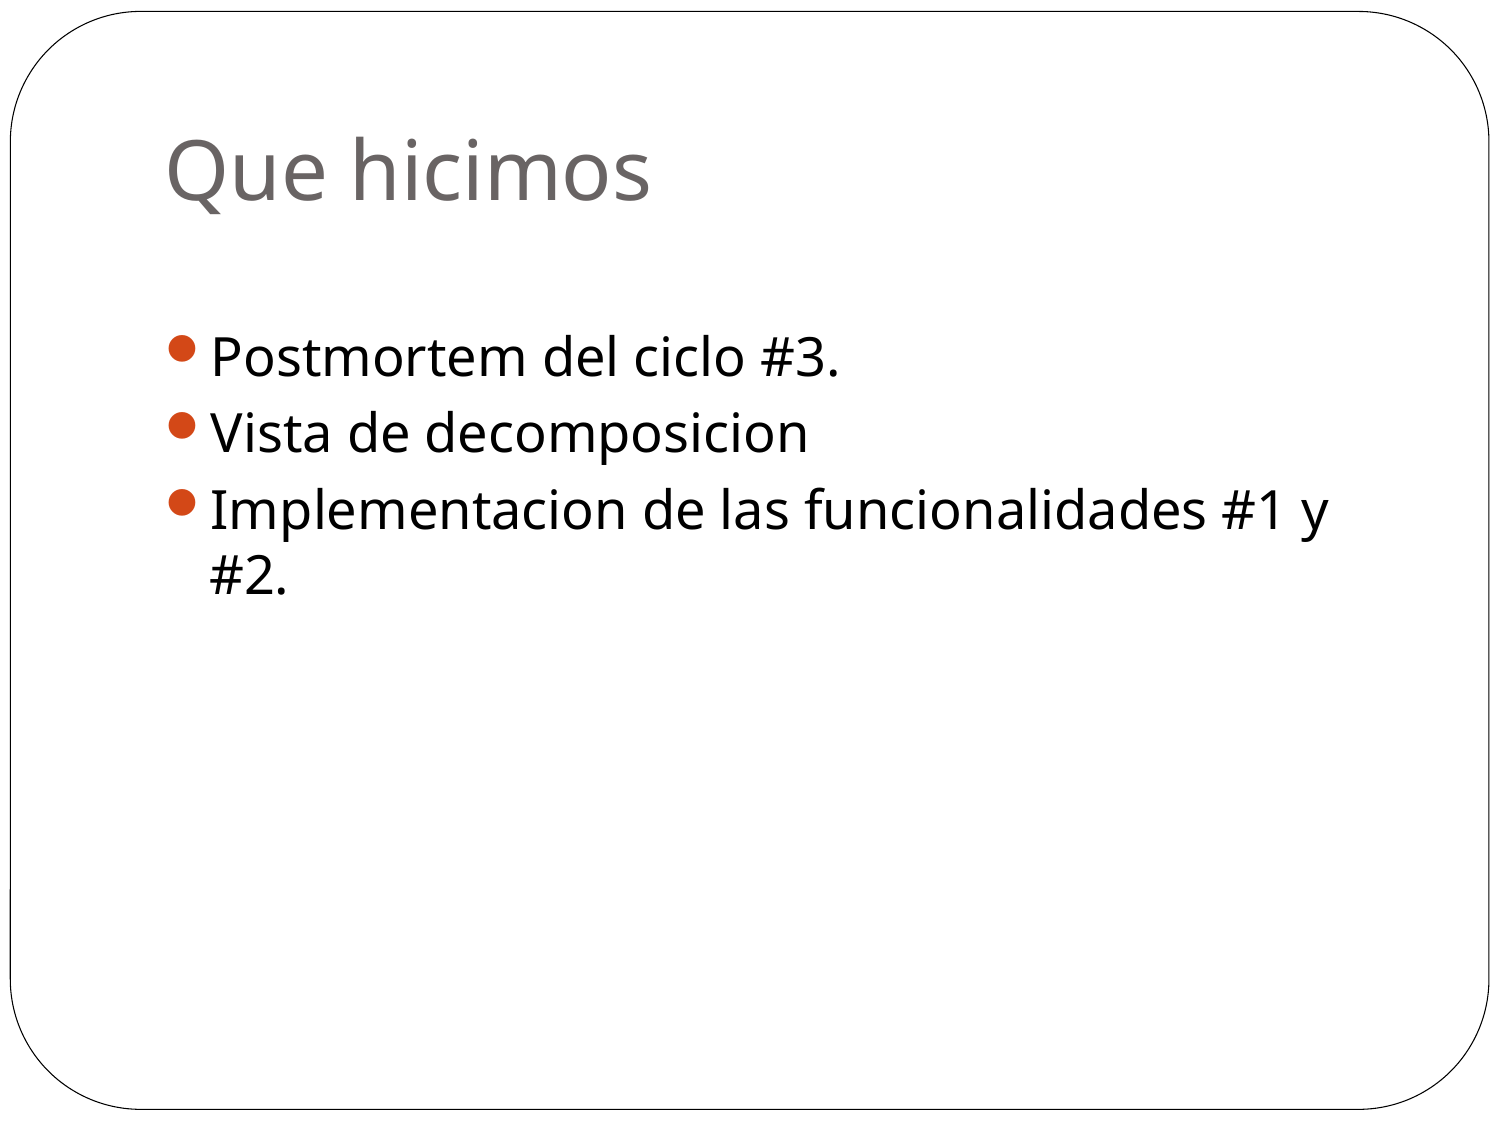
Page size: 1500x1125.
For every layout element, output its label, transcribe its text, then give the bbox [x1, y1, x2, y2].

text_box Que hicimos [149, 45, 1425, 233]
text_box Postmortem del ciclo #3. Vista de decomposicion Implementacion de las funcionalidades #1 y #2. [149, 237, 1425, 988]
